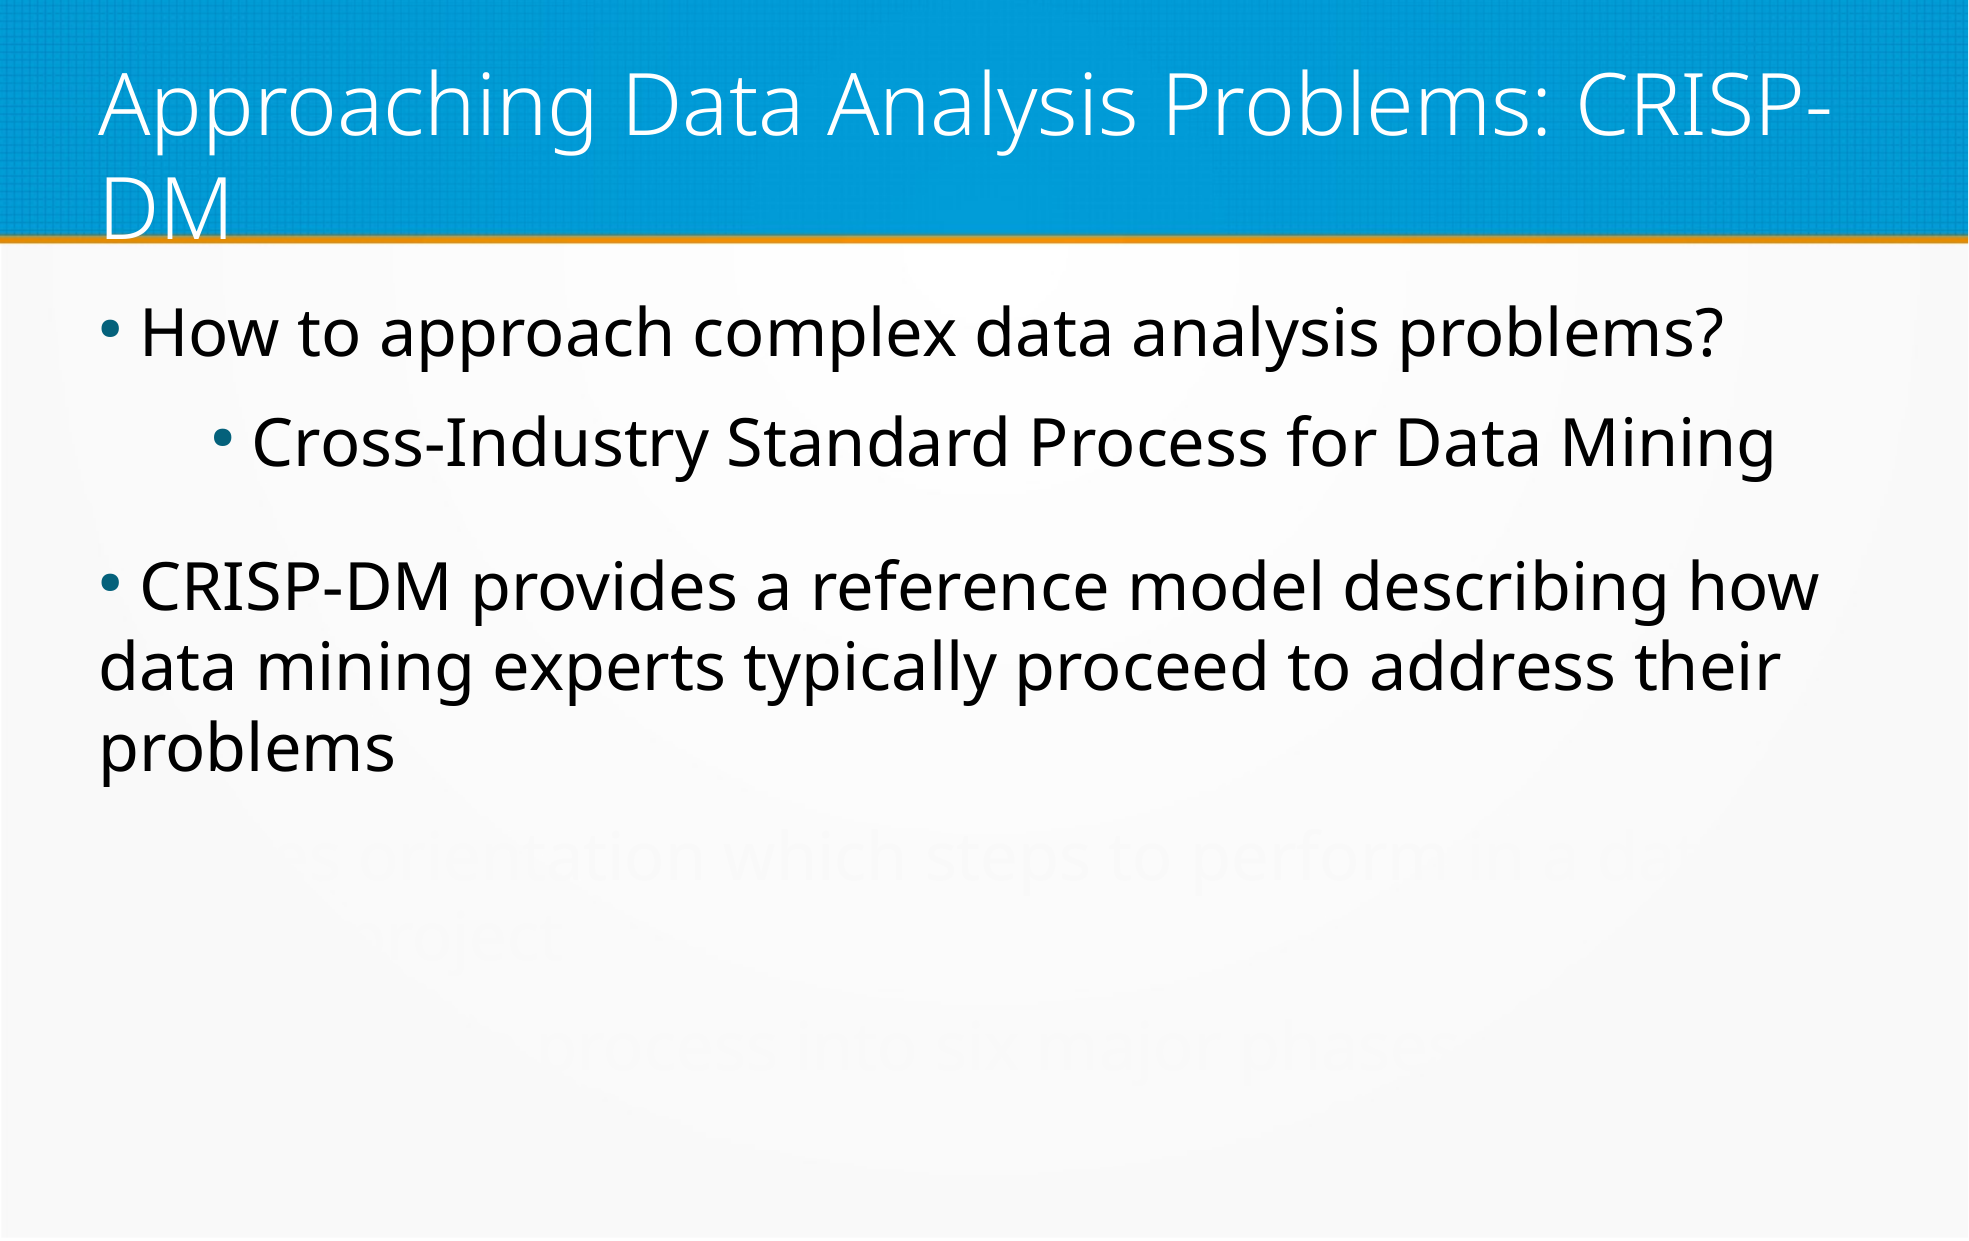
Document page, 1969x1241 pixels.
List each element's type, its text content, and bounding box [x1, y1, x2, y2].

list How to approach complex data analysis problems? Cross-Industry Standard Process for Data Mining CRISP-DM provides a reference model describing how data mining experts typically proceed to address their problems It gives orientation which steps to perform in a data science project It divides the process into six major phases [98, 290, 1870, 1156]
title Approaching Data Analysis Problems: CRISP-DM [98, 49, 1870, 257]
picture [0, 233, 1969, 1241]
